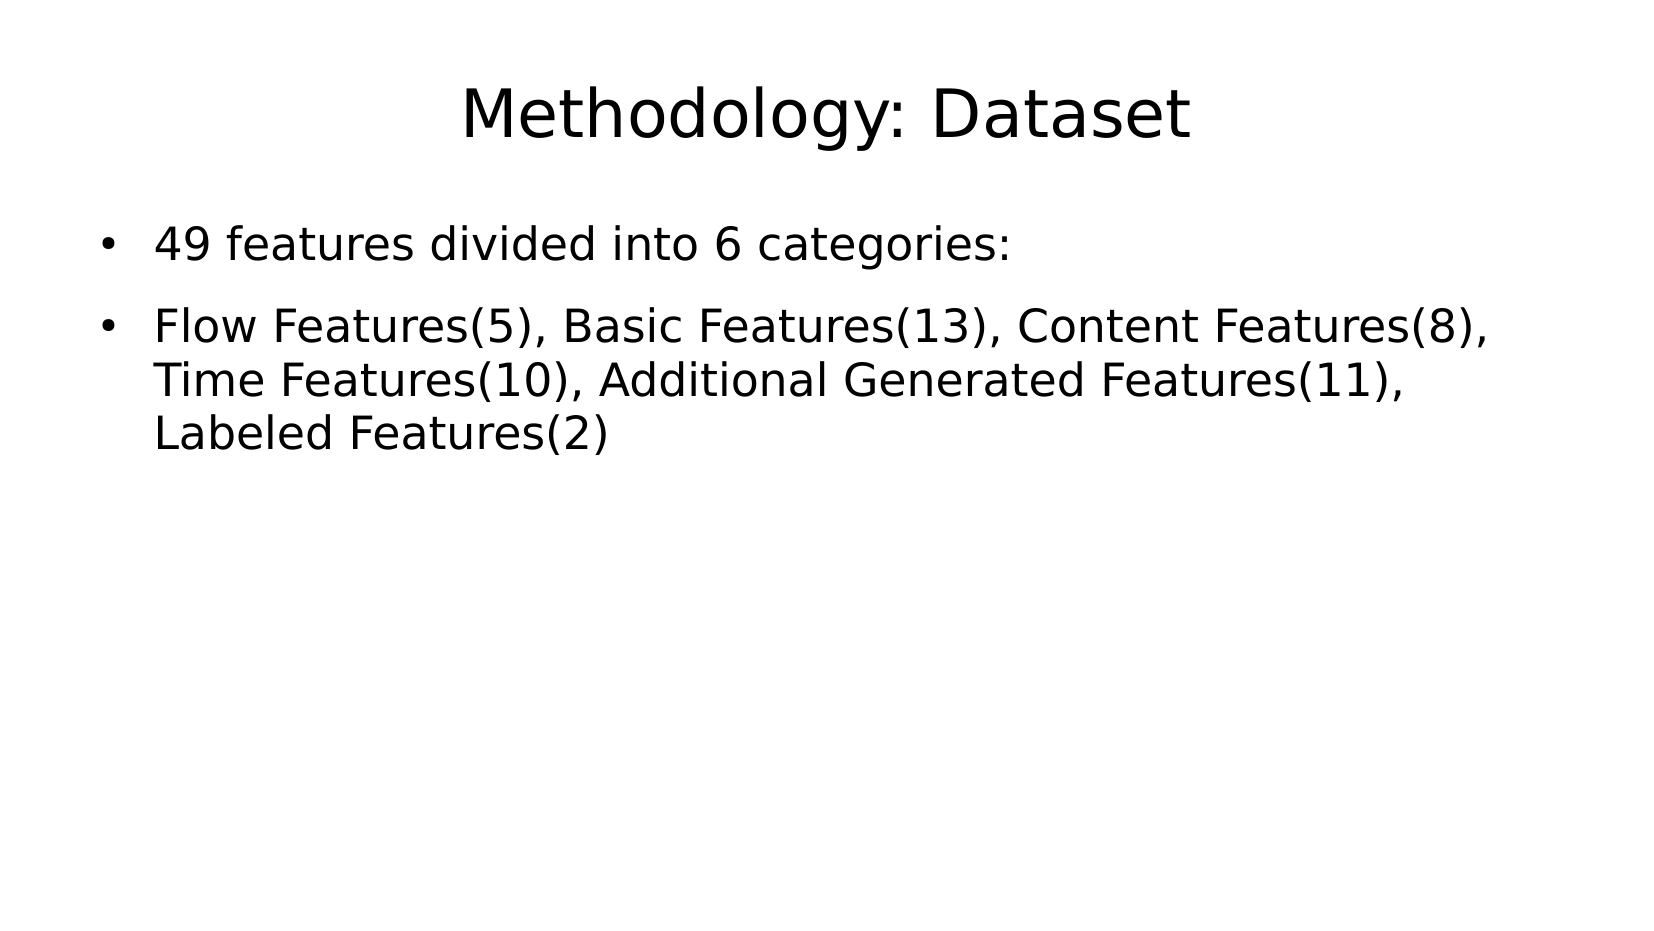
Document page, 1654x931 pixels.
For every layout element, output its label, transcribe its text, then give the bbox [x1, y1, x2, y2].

list 49 features divided into 6 categories: Flow Features(5), Basic Features(13), Content Features(8), Time Features(10), Additional Generated Features(11), Labeled Features(2) [82, 217, 1571, 758]
title Methodology: Dataset [82, 37, 1571, 193]
